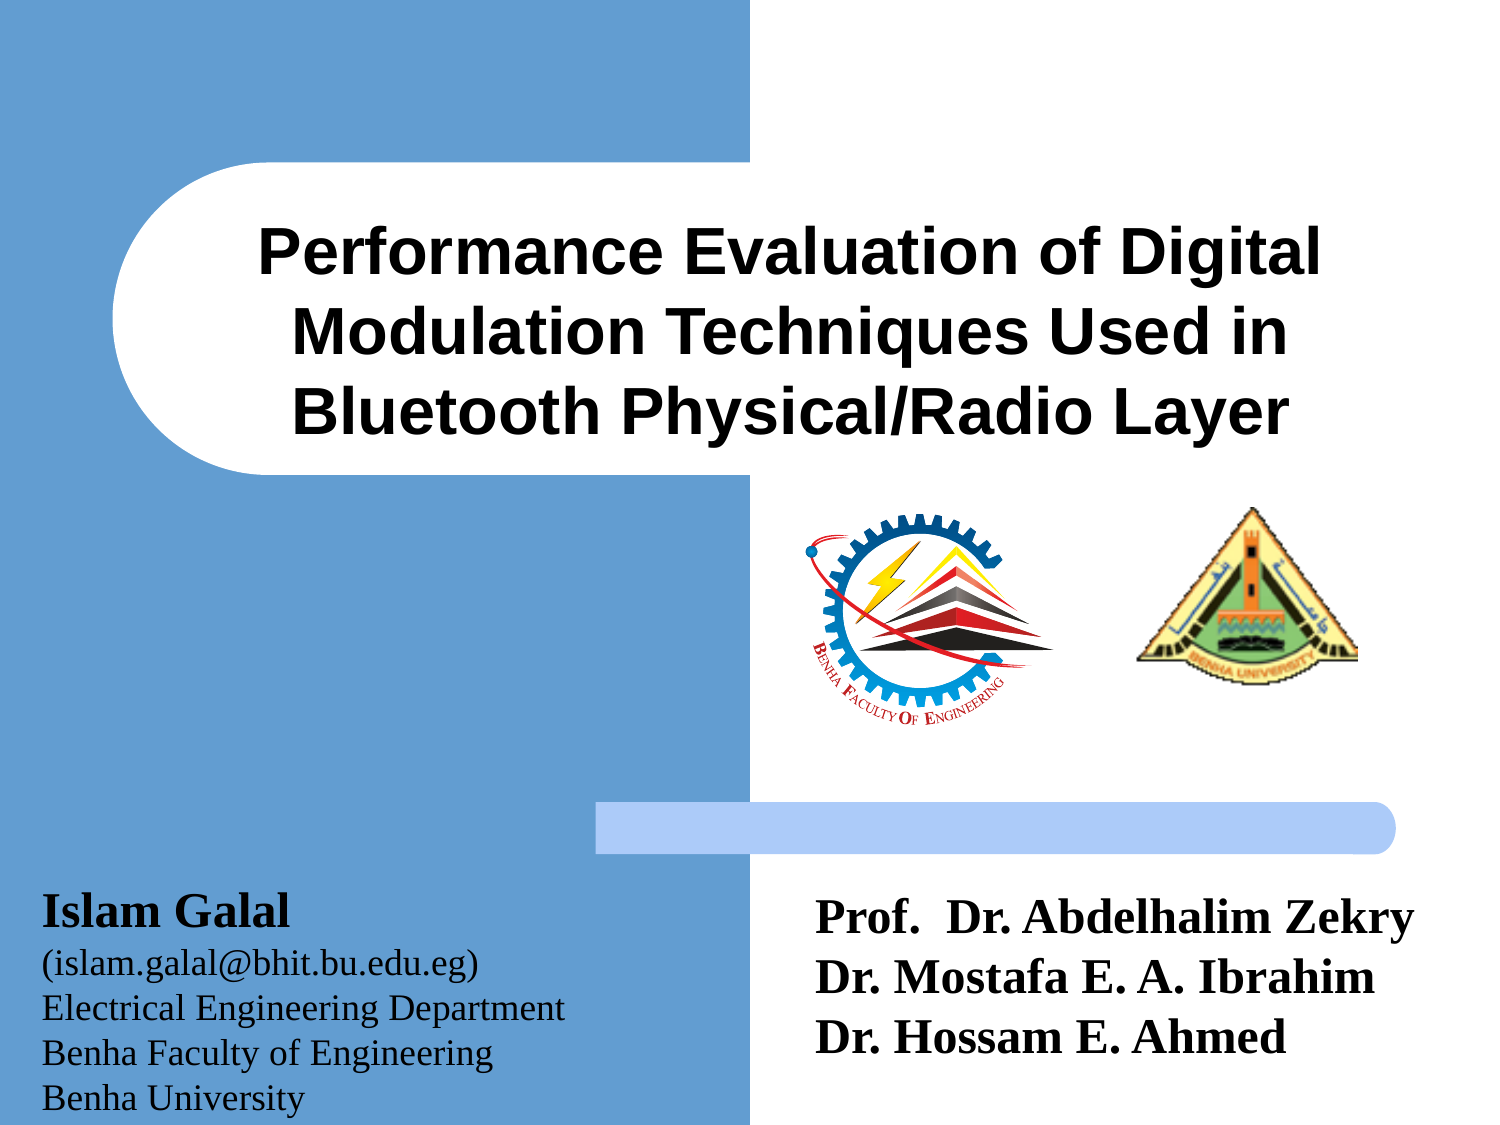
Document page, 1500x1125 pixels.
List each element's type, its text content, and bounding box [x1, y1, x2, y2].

title Performance Evaluation of Digital Modulation Techniques Used in Bluetooth Physical/Radio Layer [153, 233, 1429, 422]
picture [797, 507, 1065, 731]
picture [1133, 507, 1358, 690]
text_box Islam Galal (islam.galal@bhit.bu.edu.eg) Electrical Engineering Department Benha Faculty of Engineering Benha University [26, 870, 582, 1125]
text_box Prof. Dr. Abdelhalim Zekry Dr. Mostafa E. A. Ibrahim Dr. Hossam E. Ahmed [800, 875, 1430, 1071]
